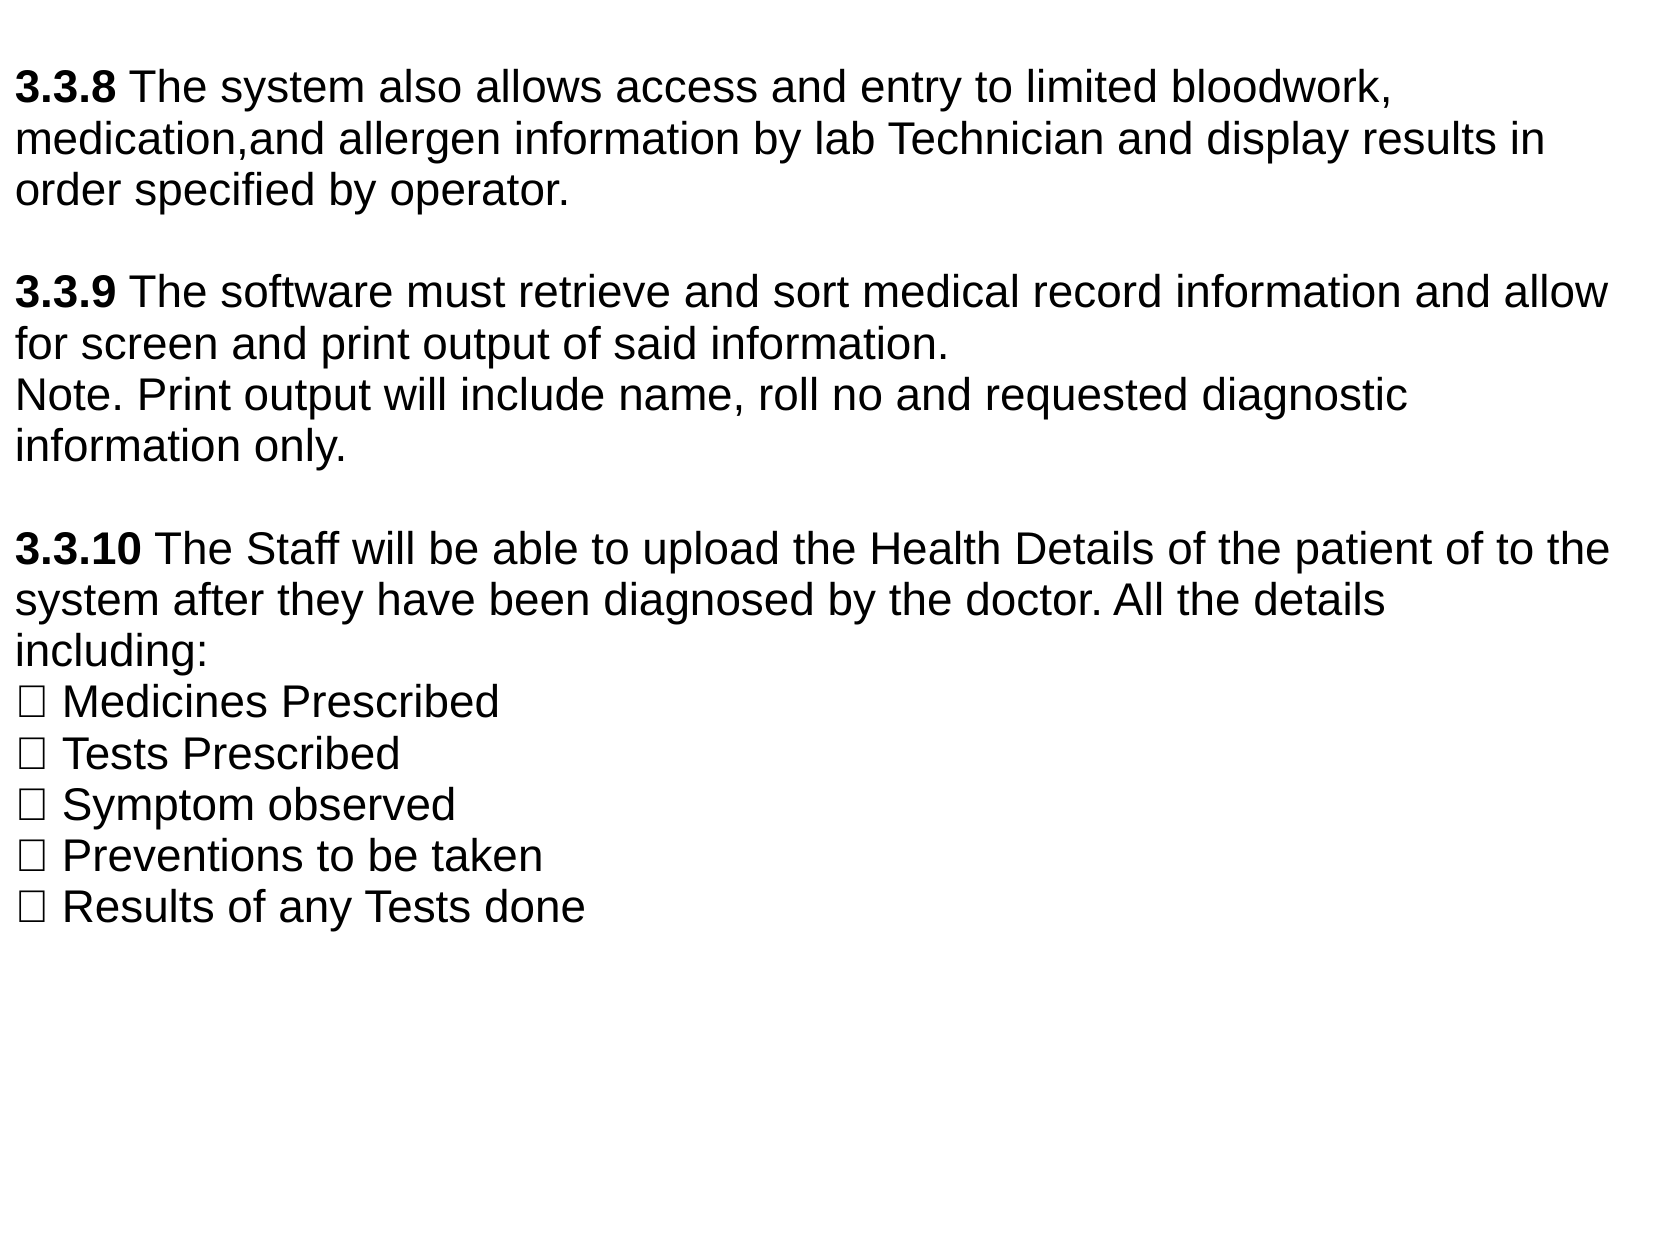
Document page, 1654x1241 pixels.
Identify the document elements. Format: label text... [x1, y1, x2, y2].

text_box 3.3.8 The system also allows access and entry to limited bloodwork, medication,and allergen information by lab Technician and display results in order specified by operator. 3.3.9 The software must retrieve and sort medical record information and allow for screen and print output of said information. Note. Print output will include name, roll no and requested diagnostic information only. 3.3.10 The Staff will be able to upload the Health Details of the patient of to the system after they have been diagnosed by the doctor. All the details including:  Medicines Prescribed  Tests Prescribed  Symptom observed  Preventions to be taken  Results of any Tests done [0, 2, 1654, 1241]
